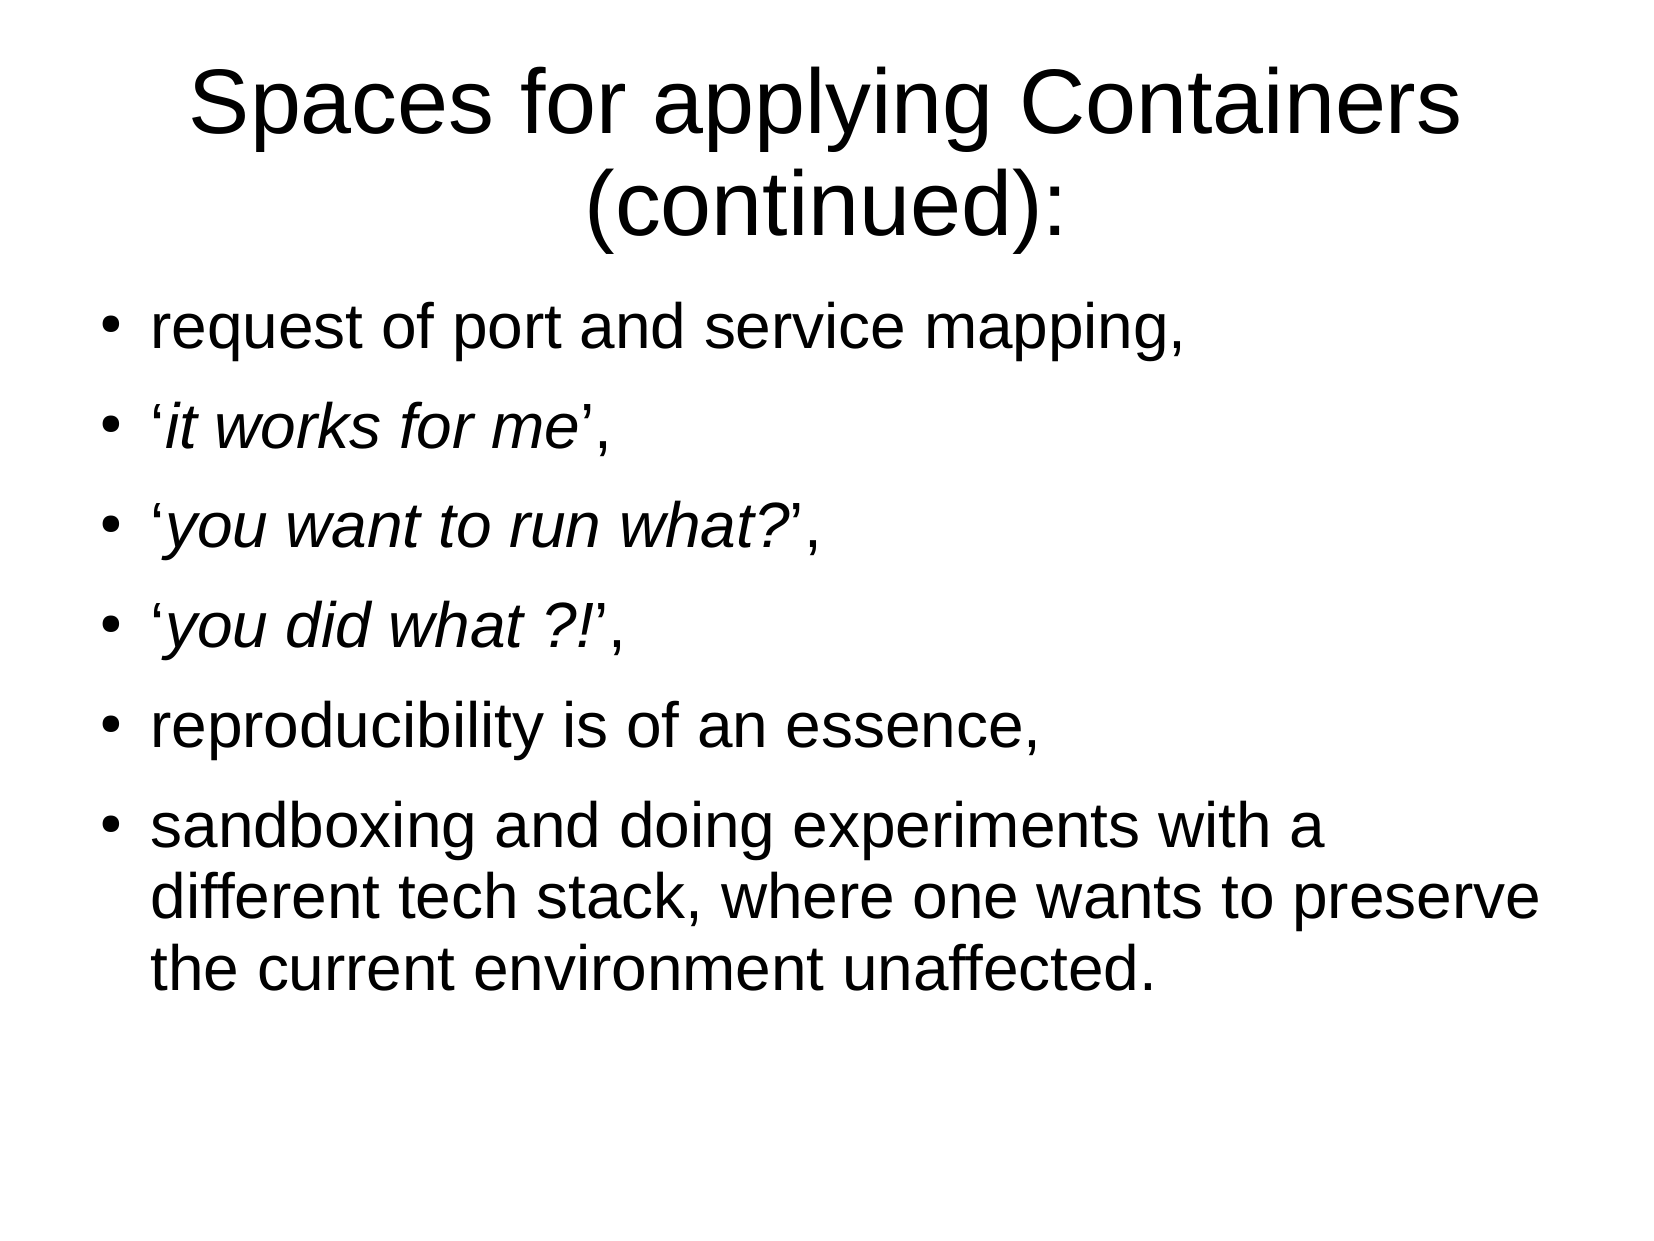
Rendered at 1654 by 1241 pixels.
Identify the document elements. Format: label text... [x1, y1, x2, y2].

list request of port and service mapping, ‘it works for me’, ‘you want to run what?’, ‘you did what ?!’, reproducibility is of an essence, sandboxing and doing experiments with a different tech stack, where one wants to preserve the current environment unaffected. [82, 290, 1571, 1010]
title Spaces for applying Containers (continued): [82, 49, 1571, 257]
